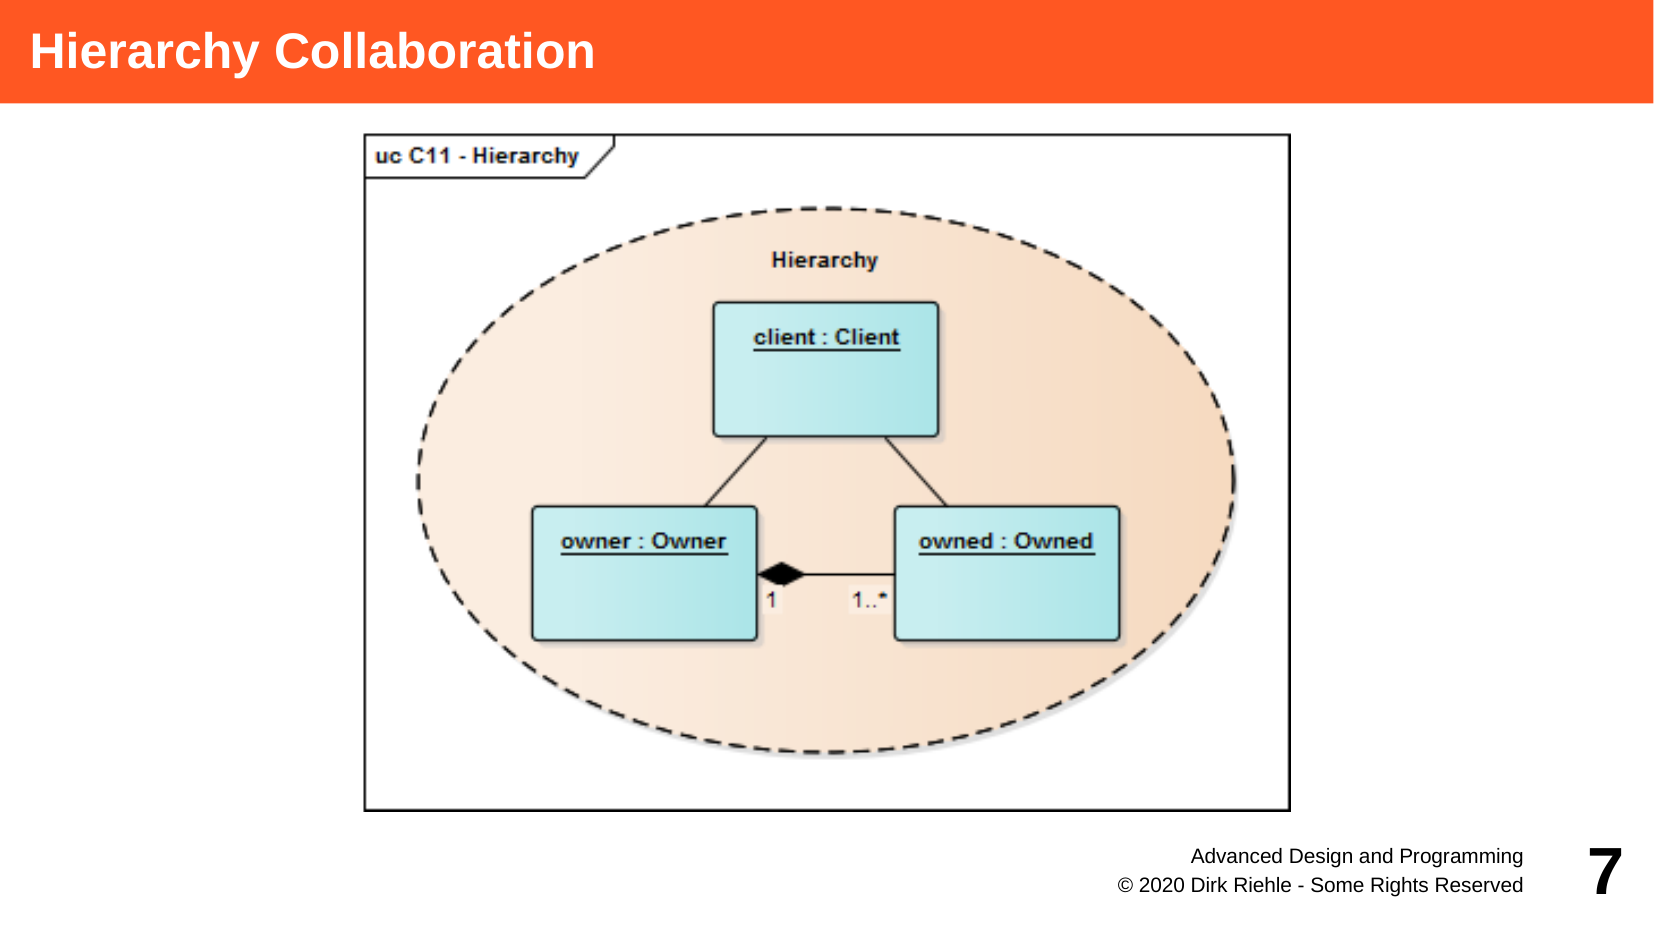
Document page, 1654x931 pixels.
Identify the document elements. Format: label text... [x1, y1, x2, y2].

title Hierarchy Collaboration [0, 0, 1654, 104]
picture [362, 132, 1291, 813]
